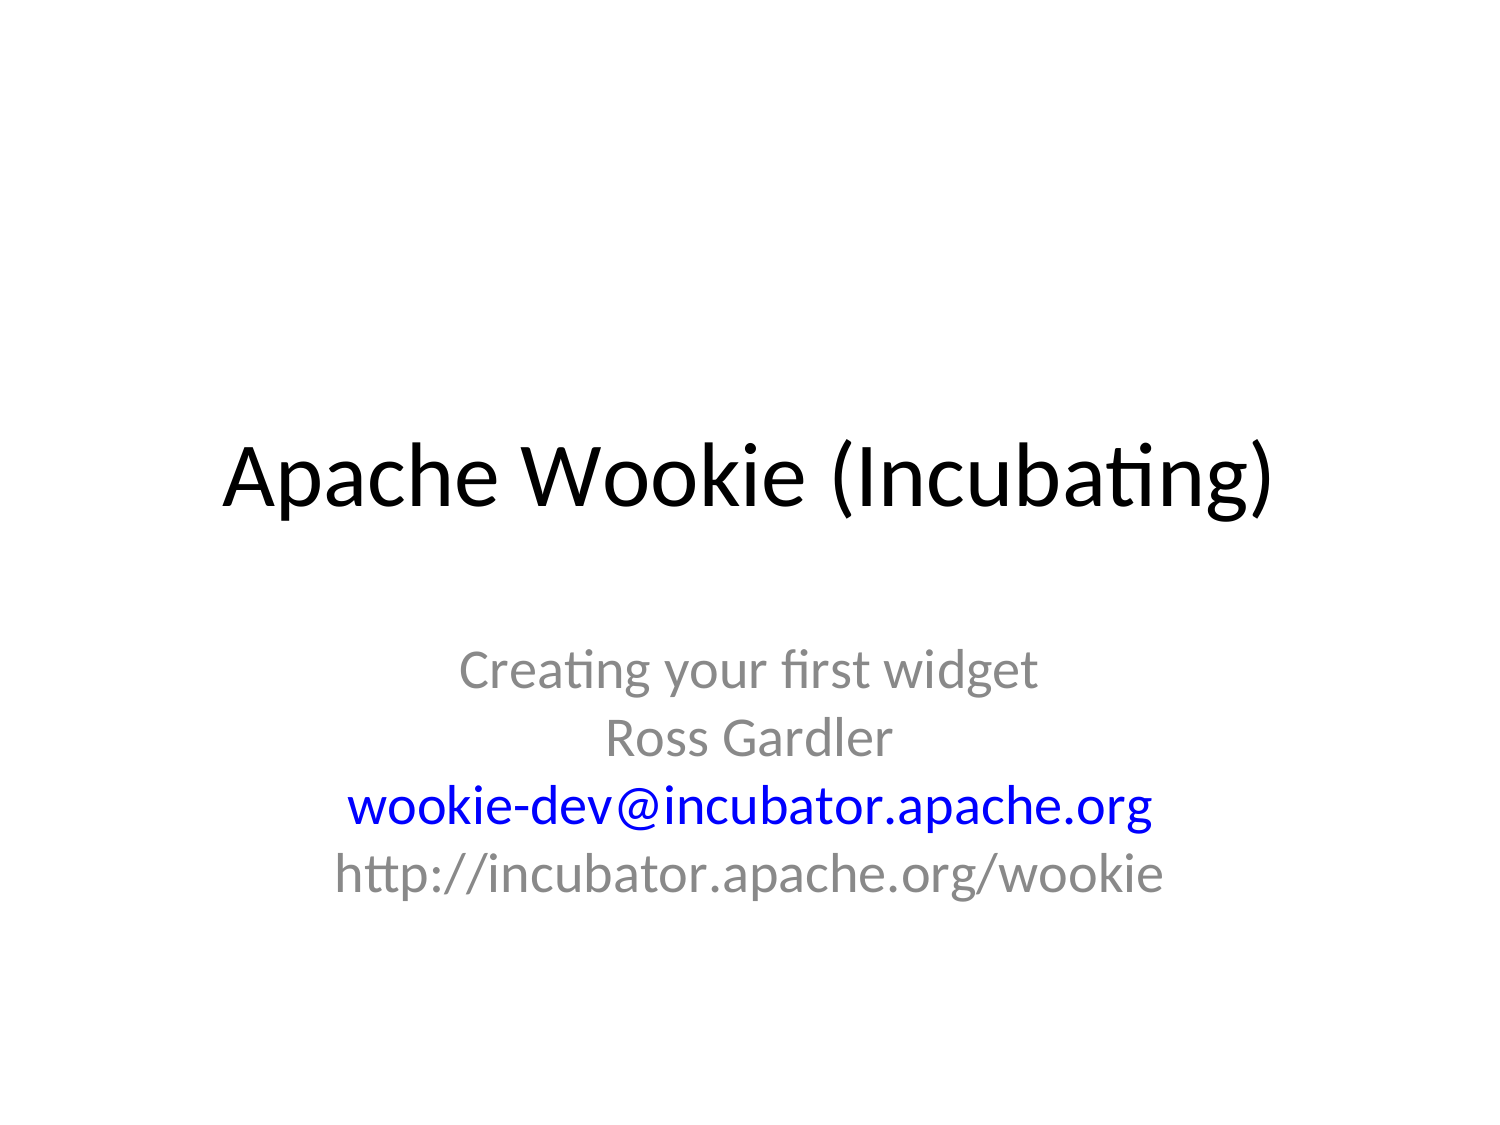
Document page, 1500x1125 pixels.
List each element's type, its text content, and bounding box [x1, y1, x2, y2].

text_box Creating your first widget Ross Gardler wookie-dev@incubator.apache.org http://incubator.apache.org/wookie [225, 637, 1276, 926]
title Apache Wookie (Incubating) [112, 349, 1388, 591]
